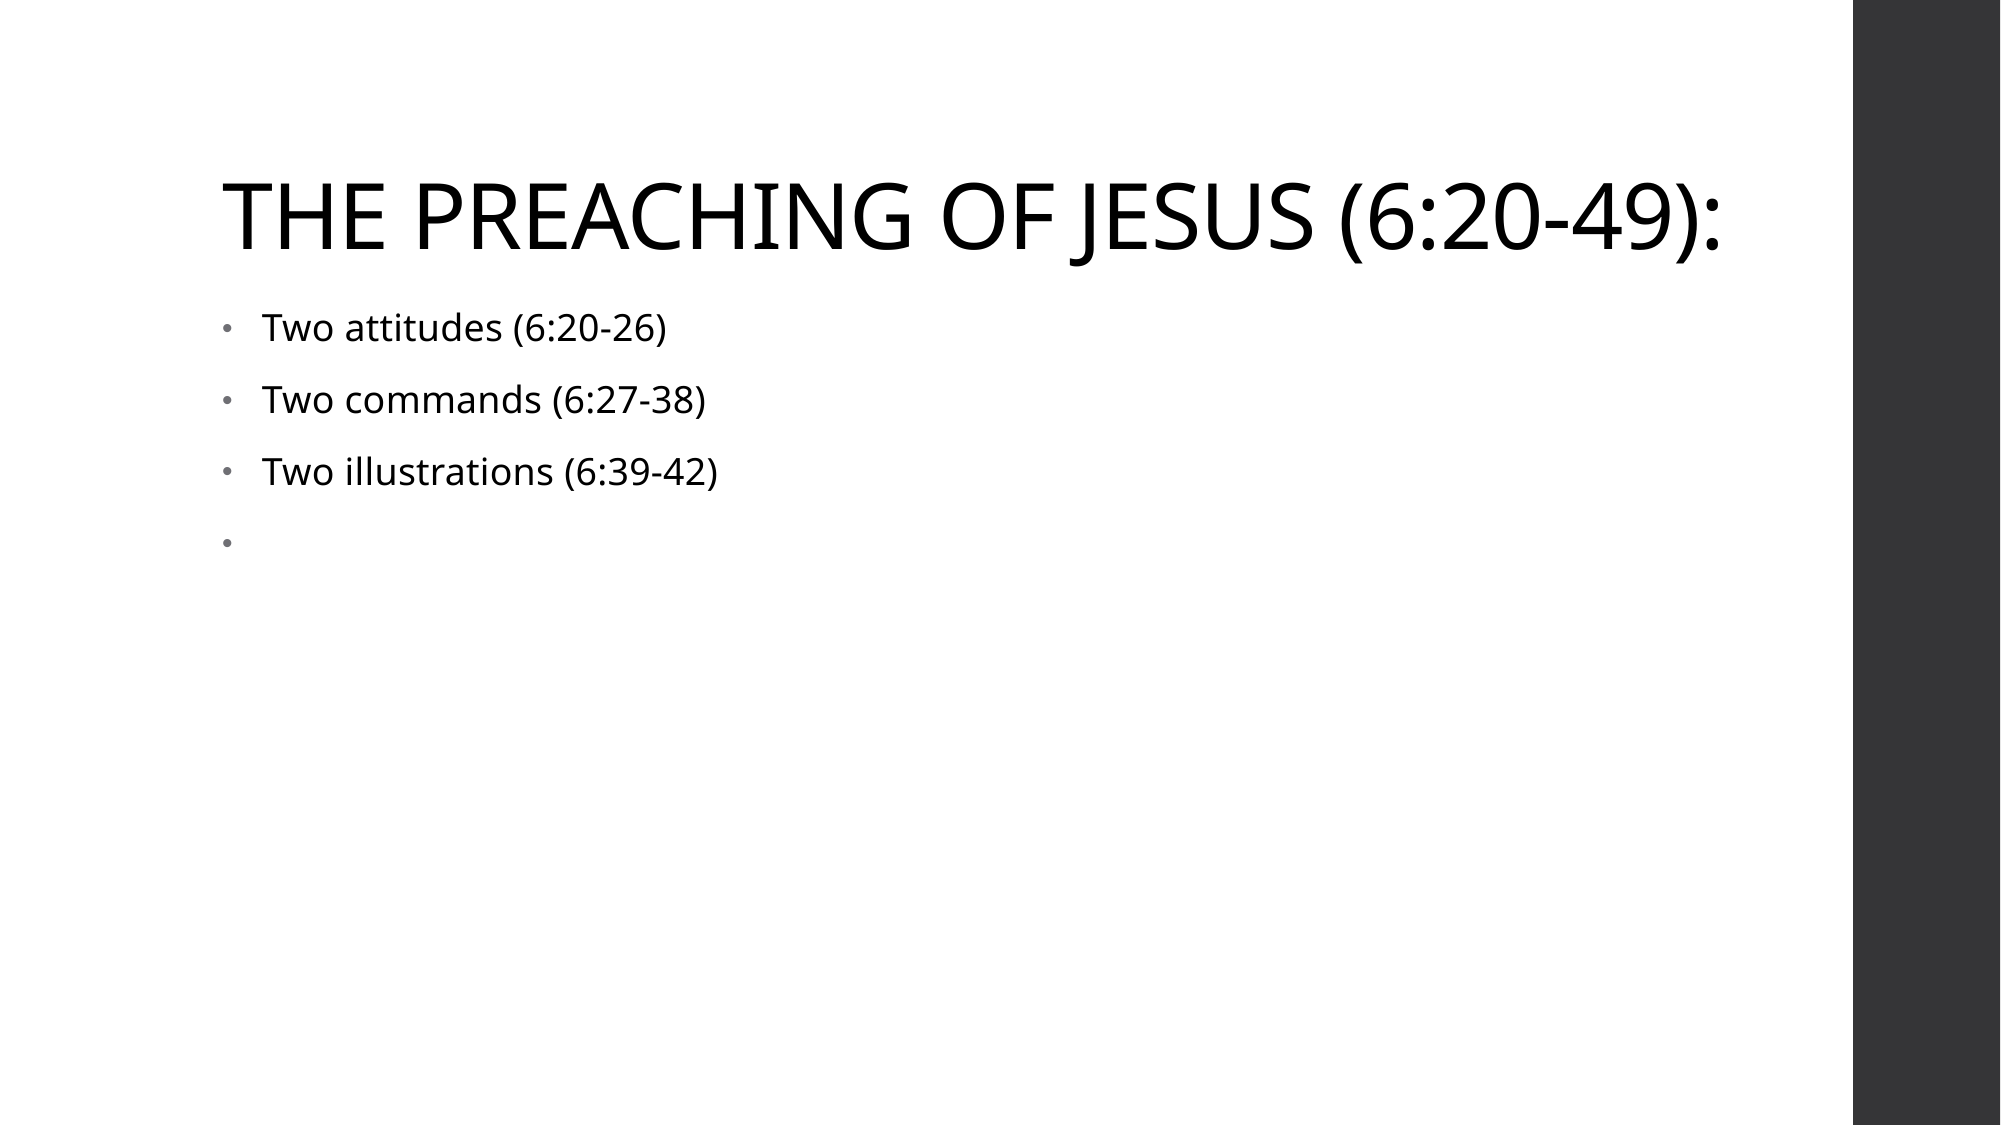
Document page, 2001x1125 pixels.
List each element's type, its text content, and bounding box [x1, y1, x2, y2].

title THE PREACHING OF JESUS (6:20-49): [206, 60, 1797, 278]
list Two attitudes (6:20-26) Two commands (6:27-38) Two illustrations (6:39-42) [206, 299, 1617, 1014]
